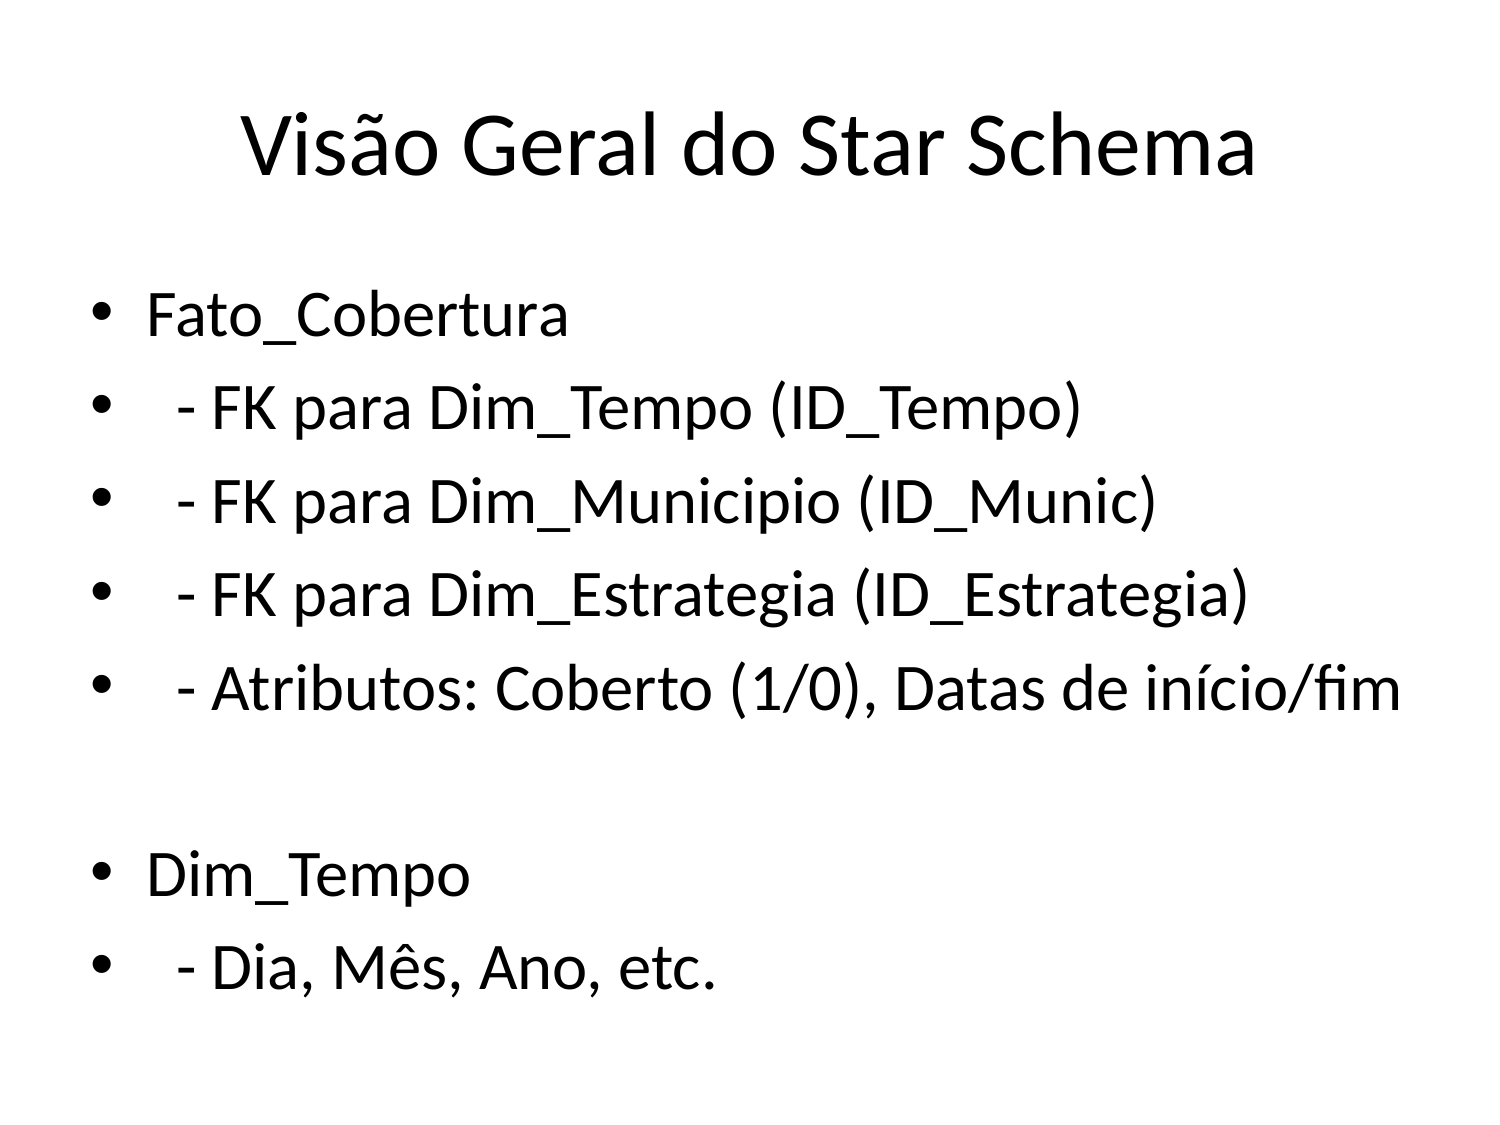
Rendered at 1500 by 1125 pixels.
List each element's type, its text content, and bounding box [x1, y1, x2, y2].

list Fato_Cobertura - FK para Dim_Tempo (ID_Tempo) - FK para Dim_Municipio (ID_Munic) - FK para Dim_Estrategia (ID_Estrategia) - Atributos: Coberto (1/0), Datas de início/fim Dim_Tempo - Dia, Mês, Ano, etc. Dim_Municipio - Nome, Estado, Região, Código IBGE etc. Dim_Estrategia - Nome, Tipo, Equipe Responsável etc. [75, 262, 1425, 1005]
title Visão Geral do Star Schema [75, 45, 1425, 233]
